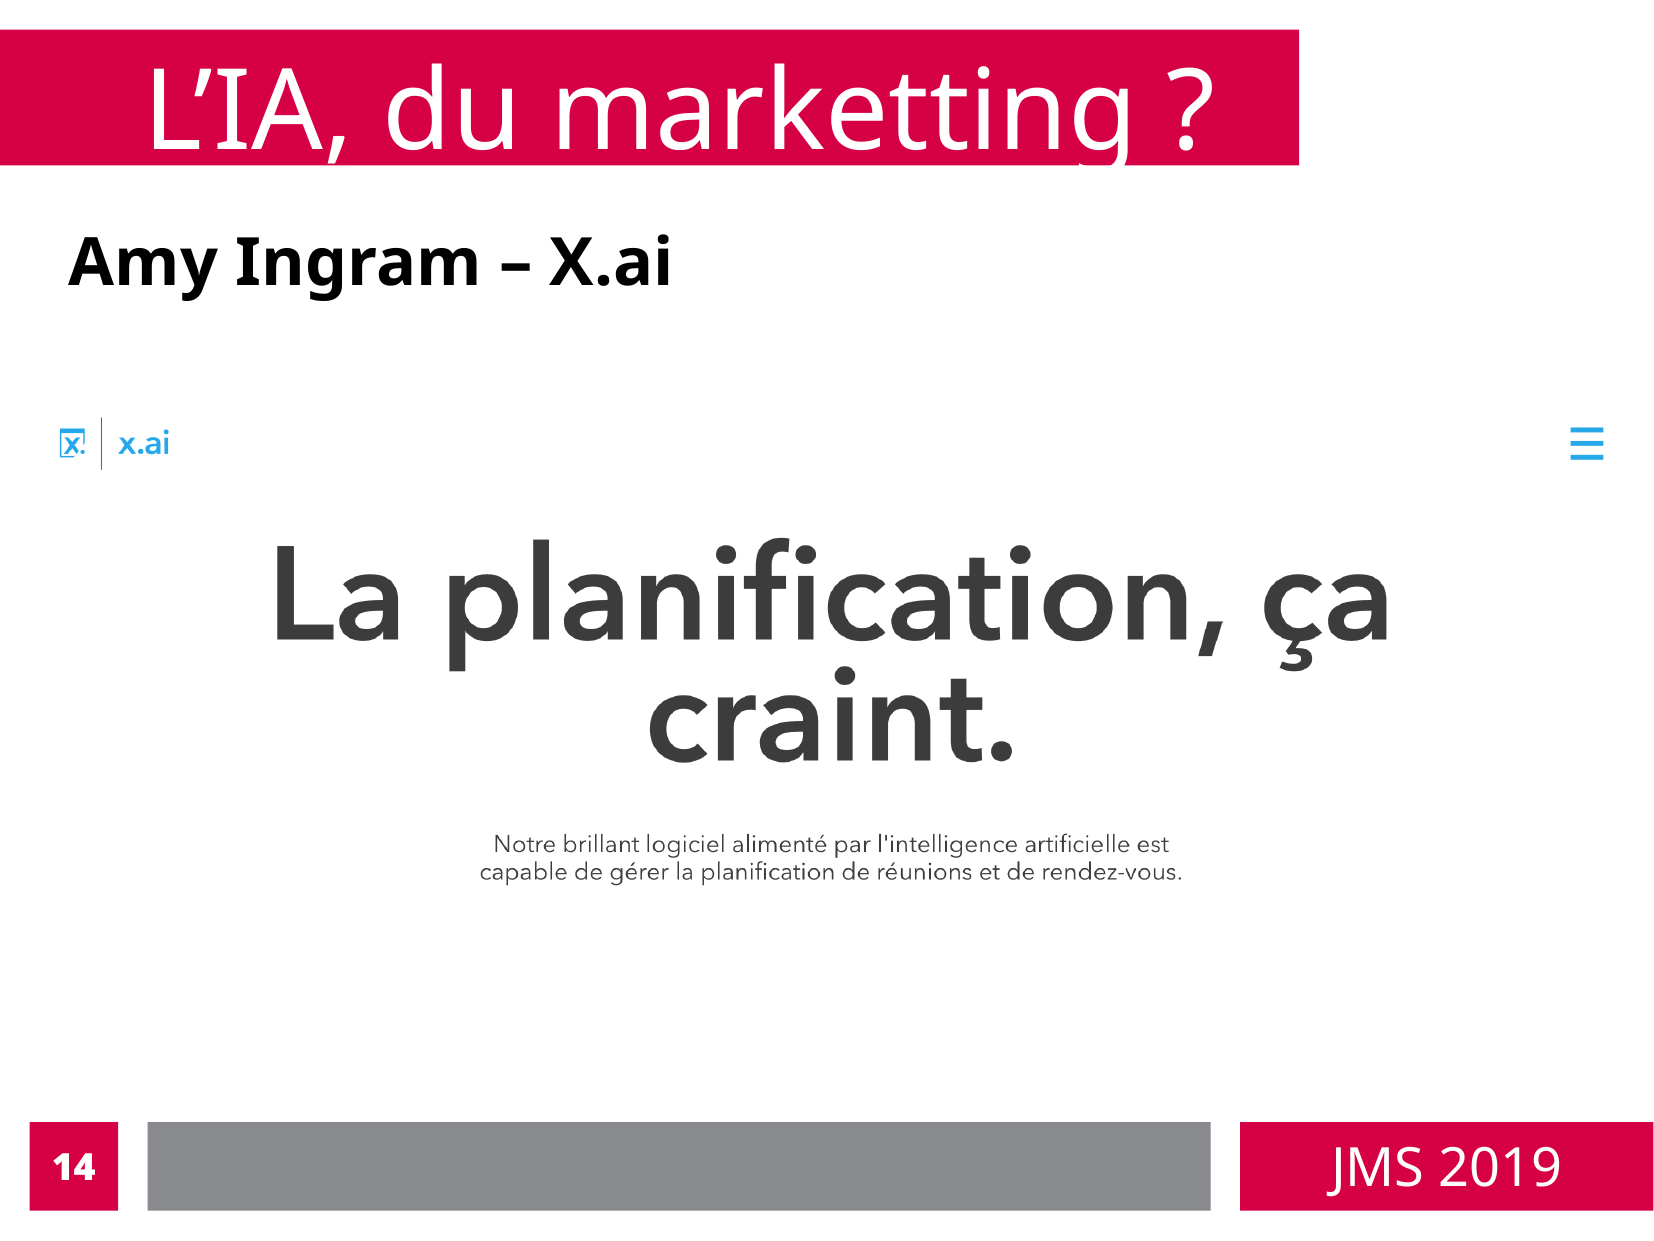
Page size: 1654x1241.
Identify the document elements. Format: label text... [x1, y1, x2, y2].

picture [4, 377, 1654, 962]
text_box Amy Ingram – X.ai [0, 178, 795, 461]
title L’IA, du marketting ? [0, 29, 1229, 178]
